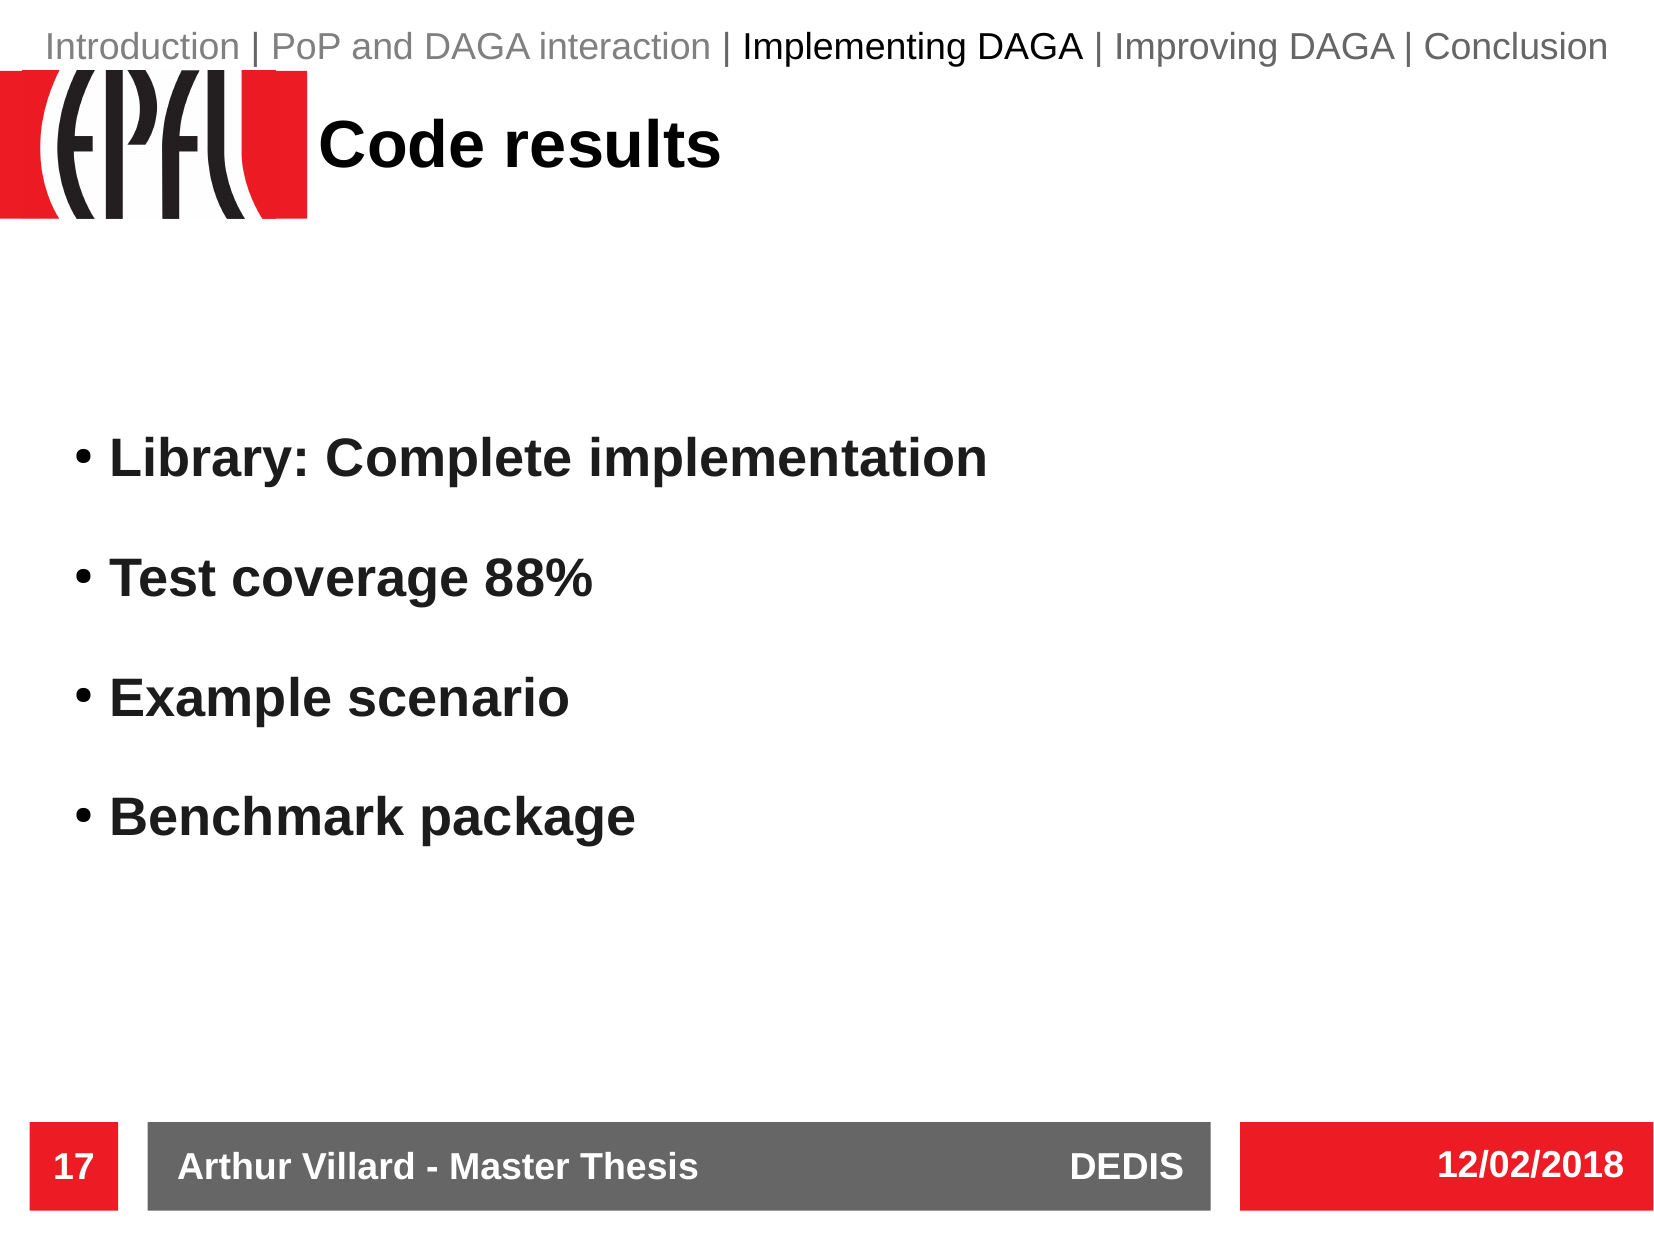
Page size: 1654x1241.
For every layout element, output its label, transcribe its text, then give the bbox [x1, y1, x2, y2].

picture [22, 77, 276, 219]
list Library: Complete implementation Test coverage 88% Example scenario Benchmark package [73, 227, 1580, 1048]
title Code results [318, 77, 1565, 219]
text_box Introduction | PoP and DAGA interaction | Implementing DAGA | Improving DAGA | Conclusion [0, 15, 1654, 77]
